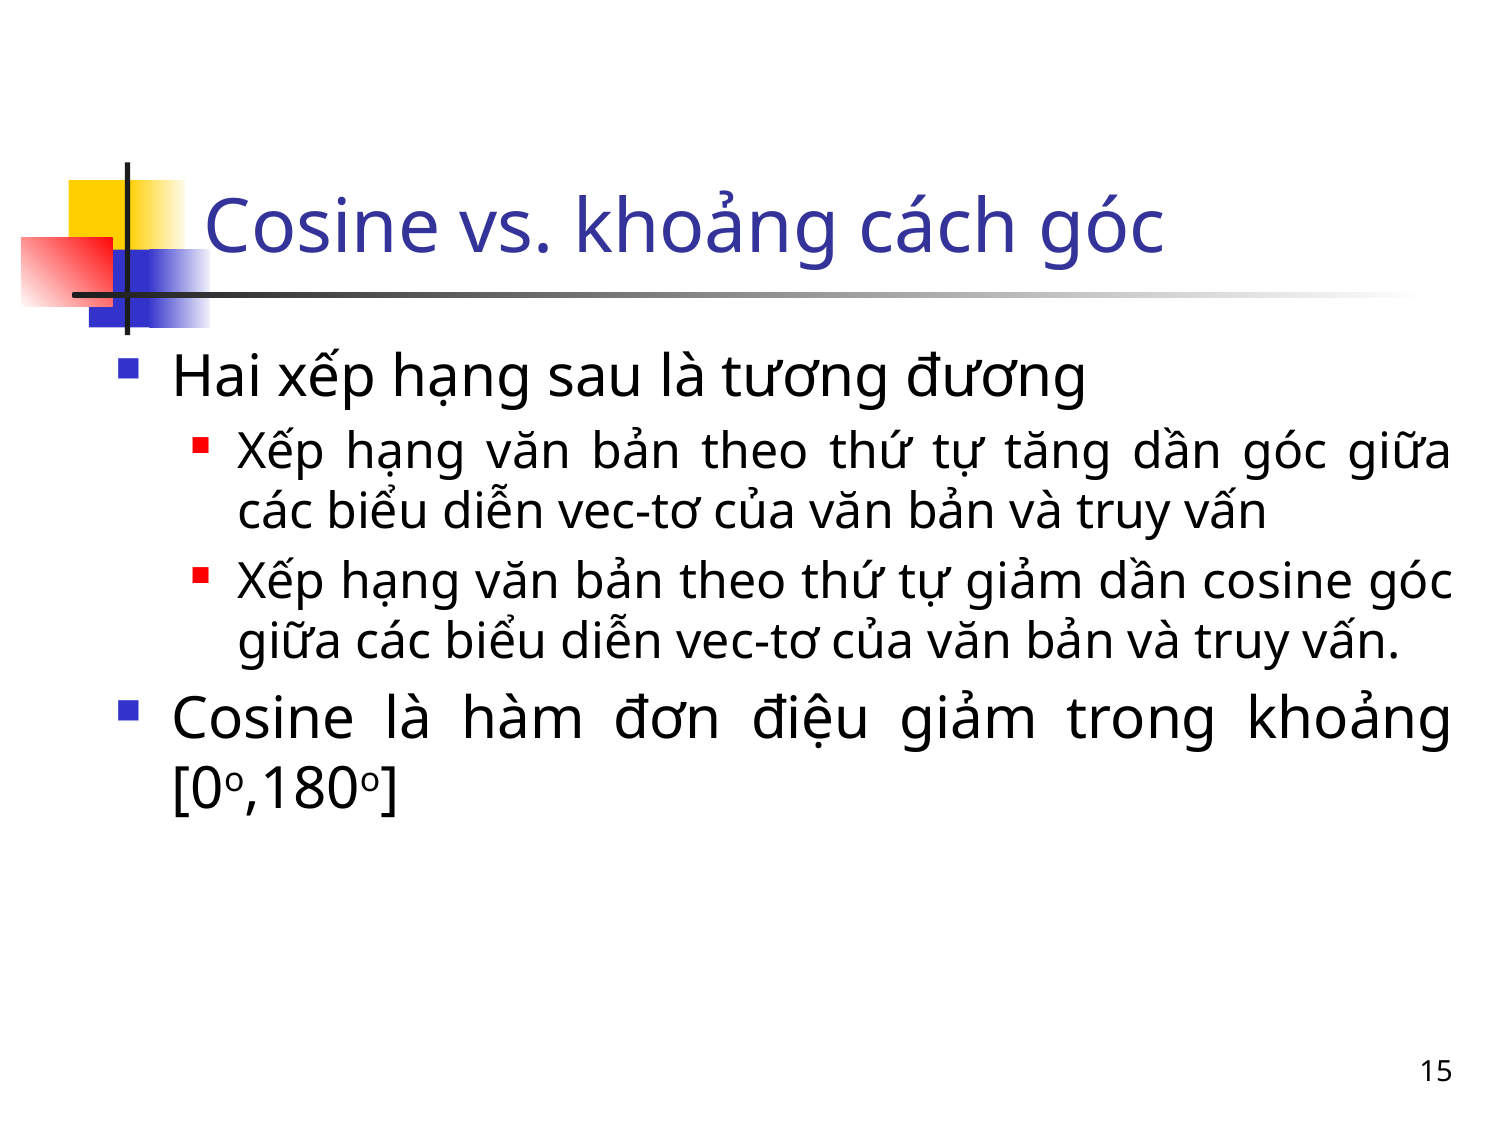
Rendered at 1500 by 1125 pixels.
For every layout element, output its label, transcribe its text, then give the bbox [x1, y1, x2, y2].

title Cosine vs. khoảng cách góc [188, 35, 1468, 275]
slide_number <number> [1155, 1024, 1468, 1100]
list Hai xếp hạng sau là tương đương Xếp hạng văn bản theo thứ tự tăng dần góc giữa các biểu diễn vec-tơ của văn bản và truy vấn Xếp hạng văn bản theo thứ tự giảm dần cosine góc giữa các biểu diễn vec-tơ của văn bản và truy vấn. Cosine là hàm đơn điệu giảm trong khoảng [0o,180o] [100, 331, 1469, 906]
